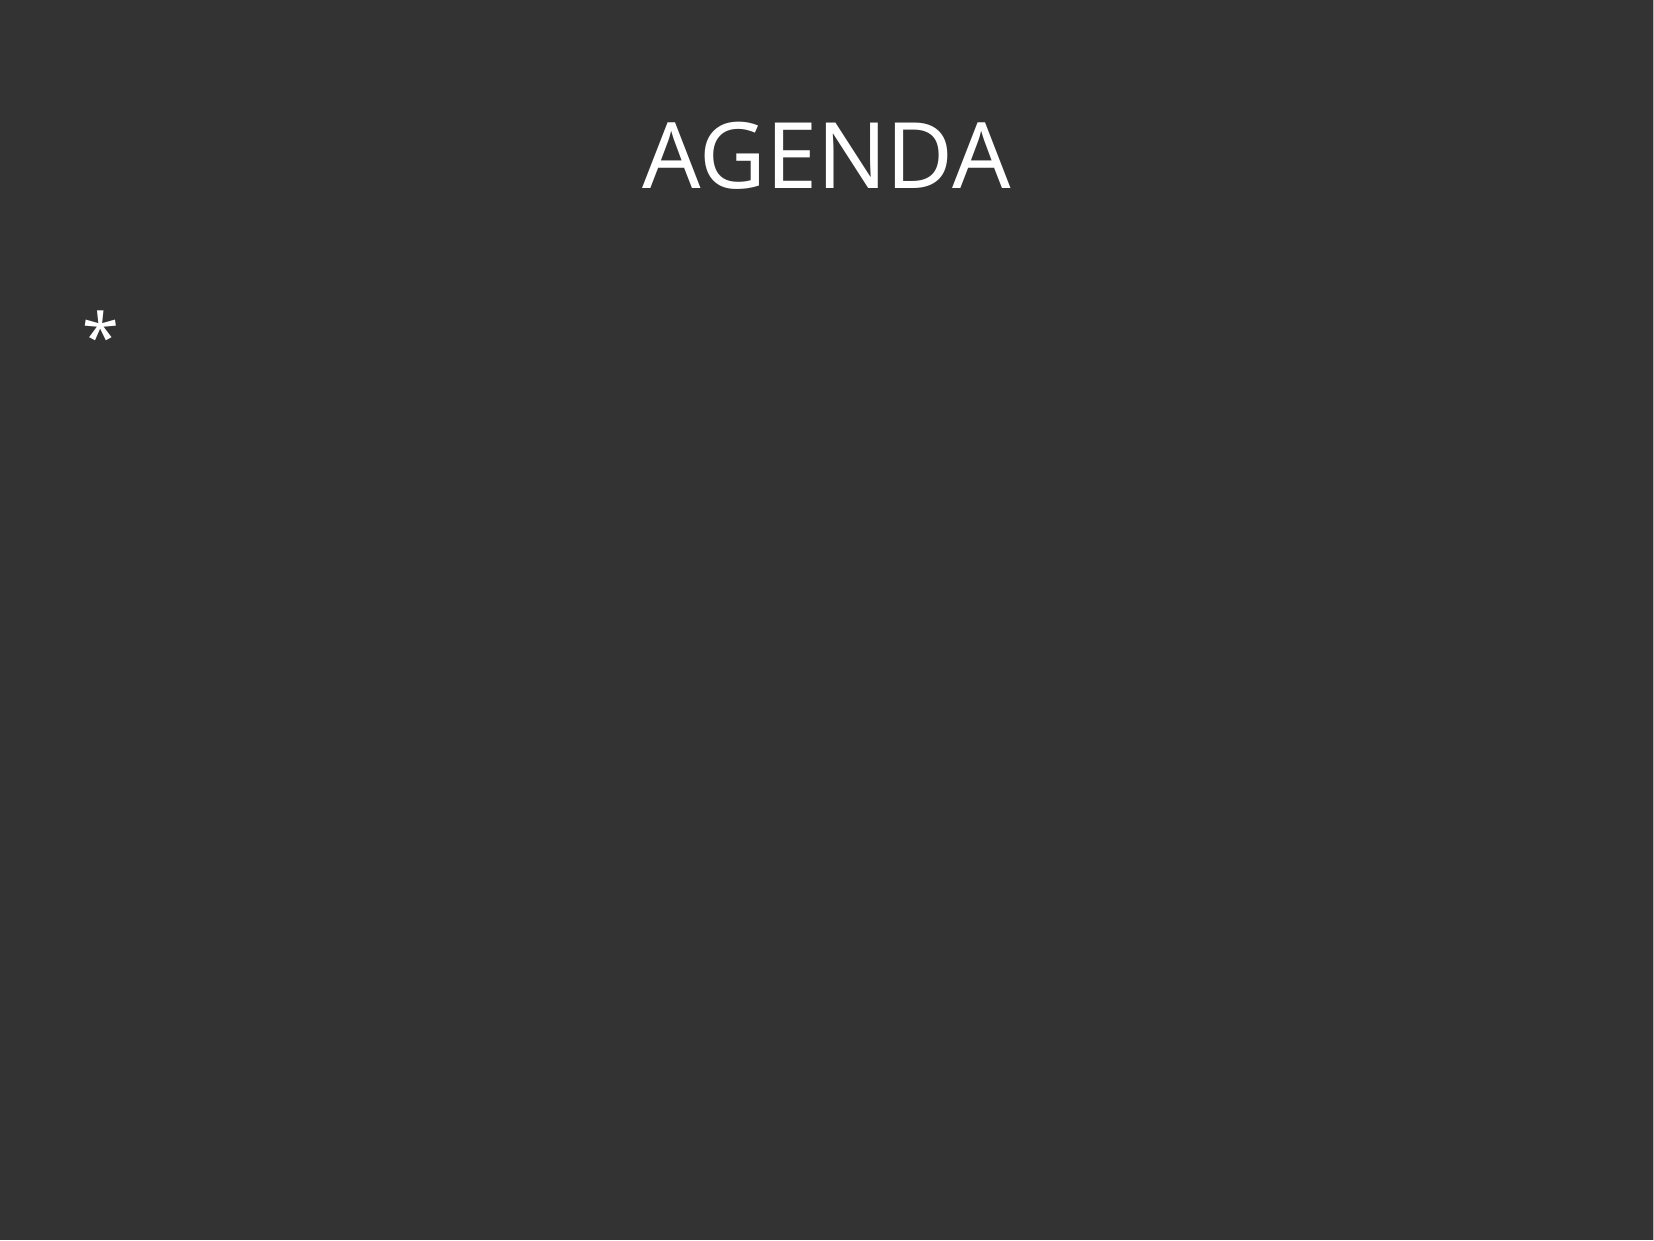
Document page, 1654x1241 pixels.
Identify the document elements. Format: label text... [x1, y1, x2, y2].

title AGENDA [82, 49, 1571, 257]
list * [82, 290, 1571, 1010]
